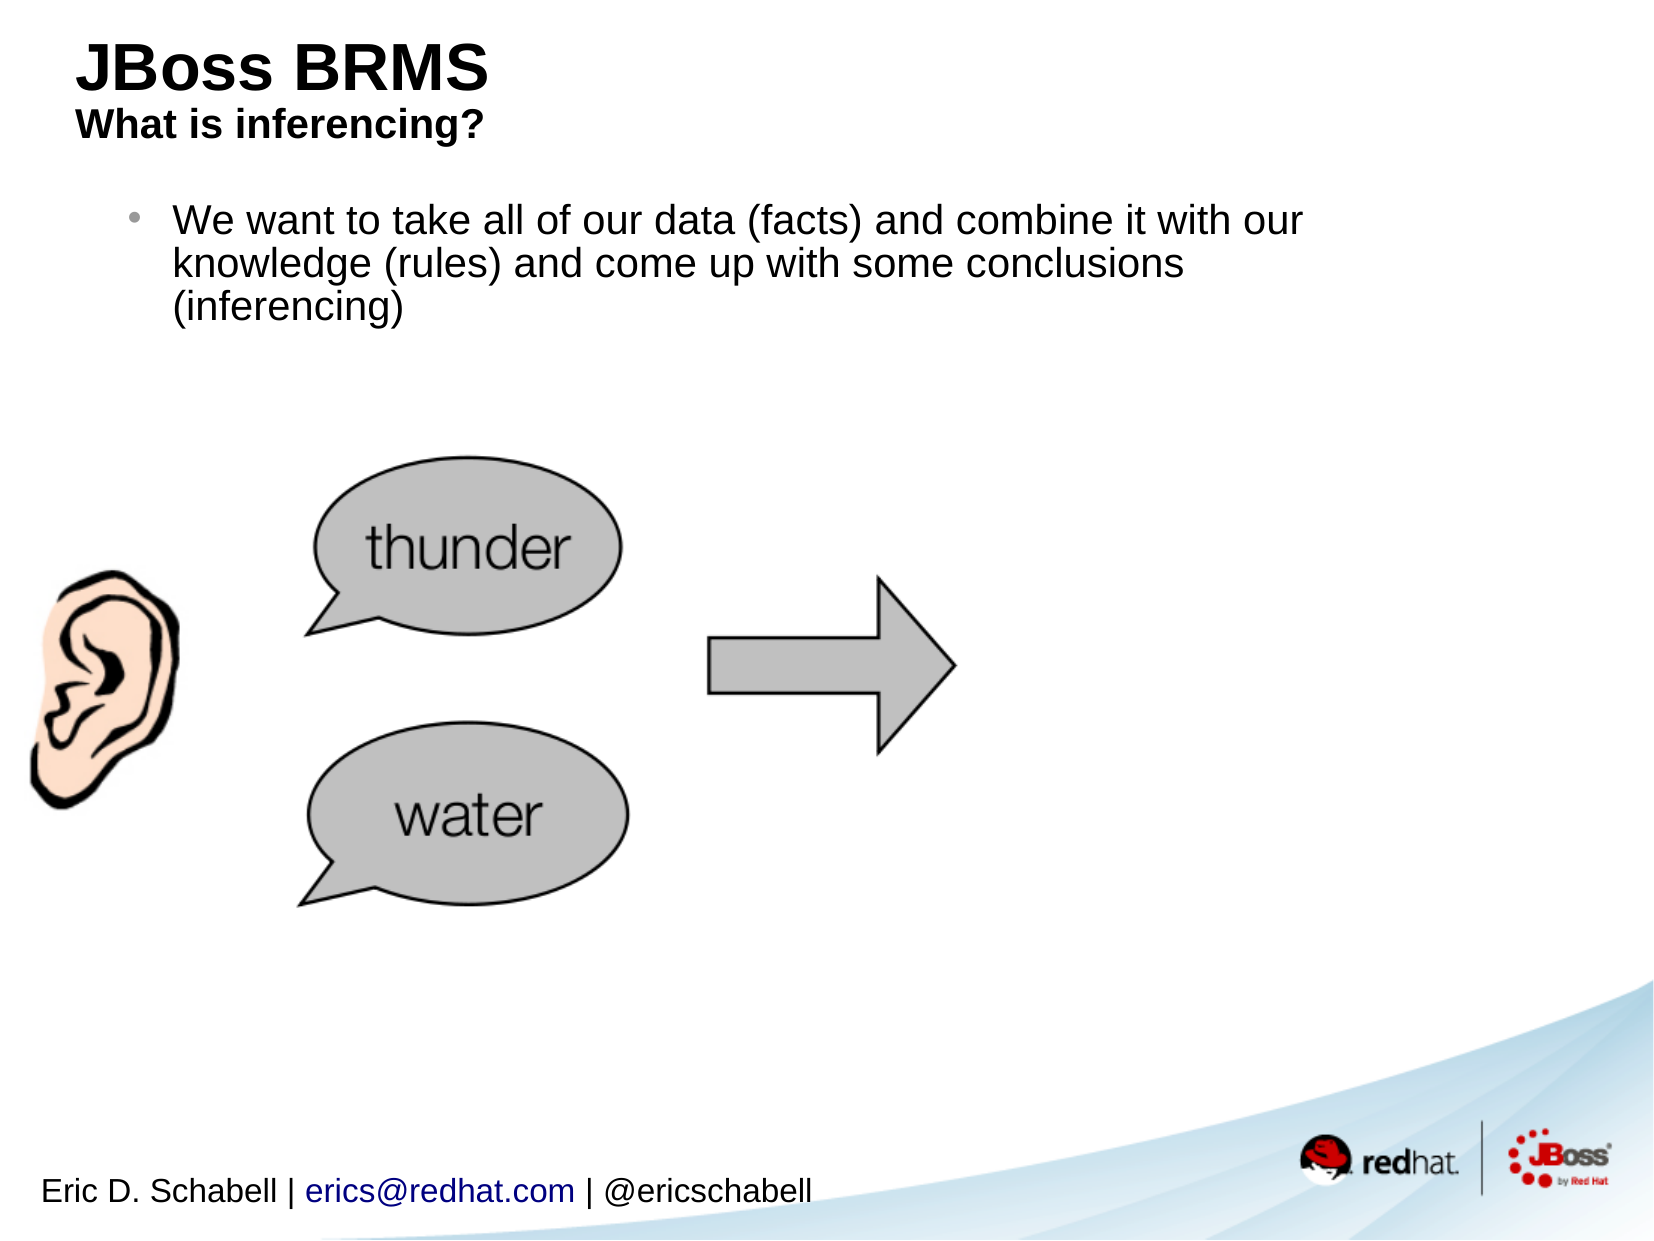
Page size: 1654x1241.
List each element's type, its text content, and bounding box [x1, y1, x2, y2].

title JBoss BRMS What is inferencing? [75, 32, 1126, 150]
picture [3, 0, 1654, 1240]
list We want to take all of our data (facts) and combine it with our knowledge (rules) and come up with some conclusions (inferencing) [112, 200, 1388, 988]
